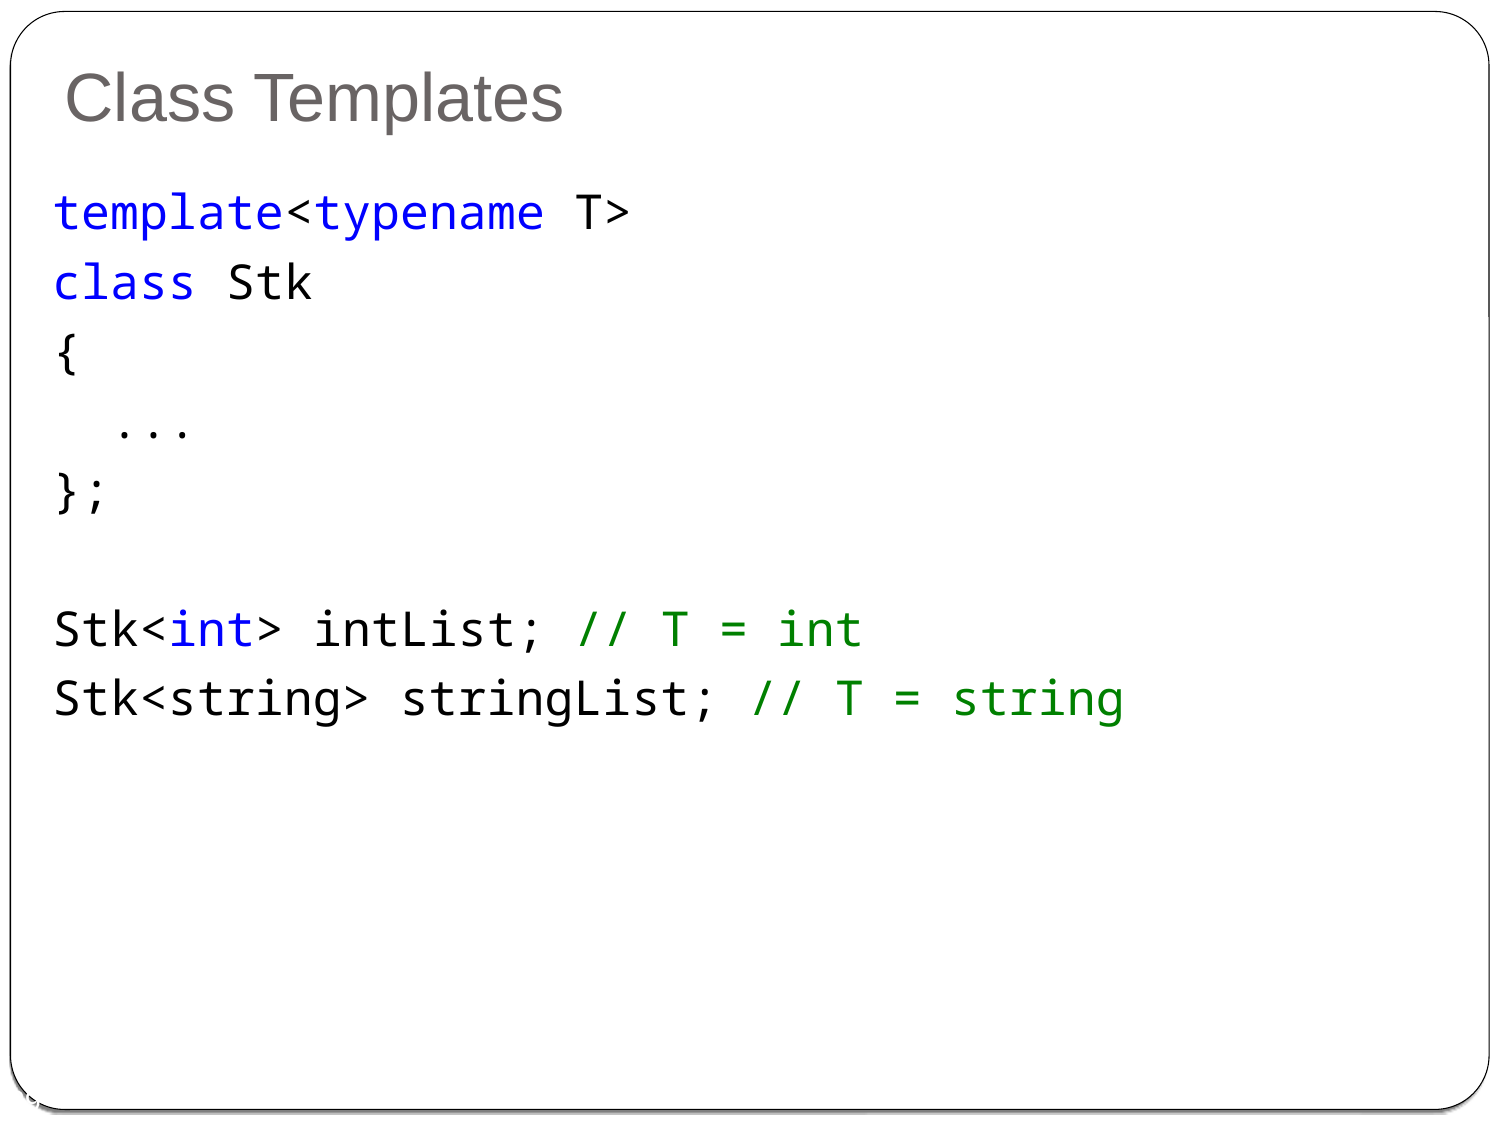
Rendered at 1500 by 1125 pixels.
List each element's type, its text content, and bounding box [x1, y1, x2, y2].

slide_number <number> [0, 1074, 50, 1125]
list template<typename T> class Stk { ... }; Stk<int> intList; // T = int Stk<string> stringList; // T = string [37, 162, 1463, 1088]
title Class Templates [50, 45, 1450, 150]
